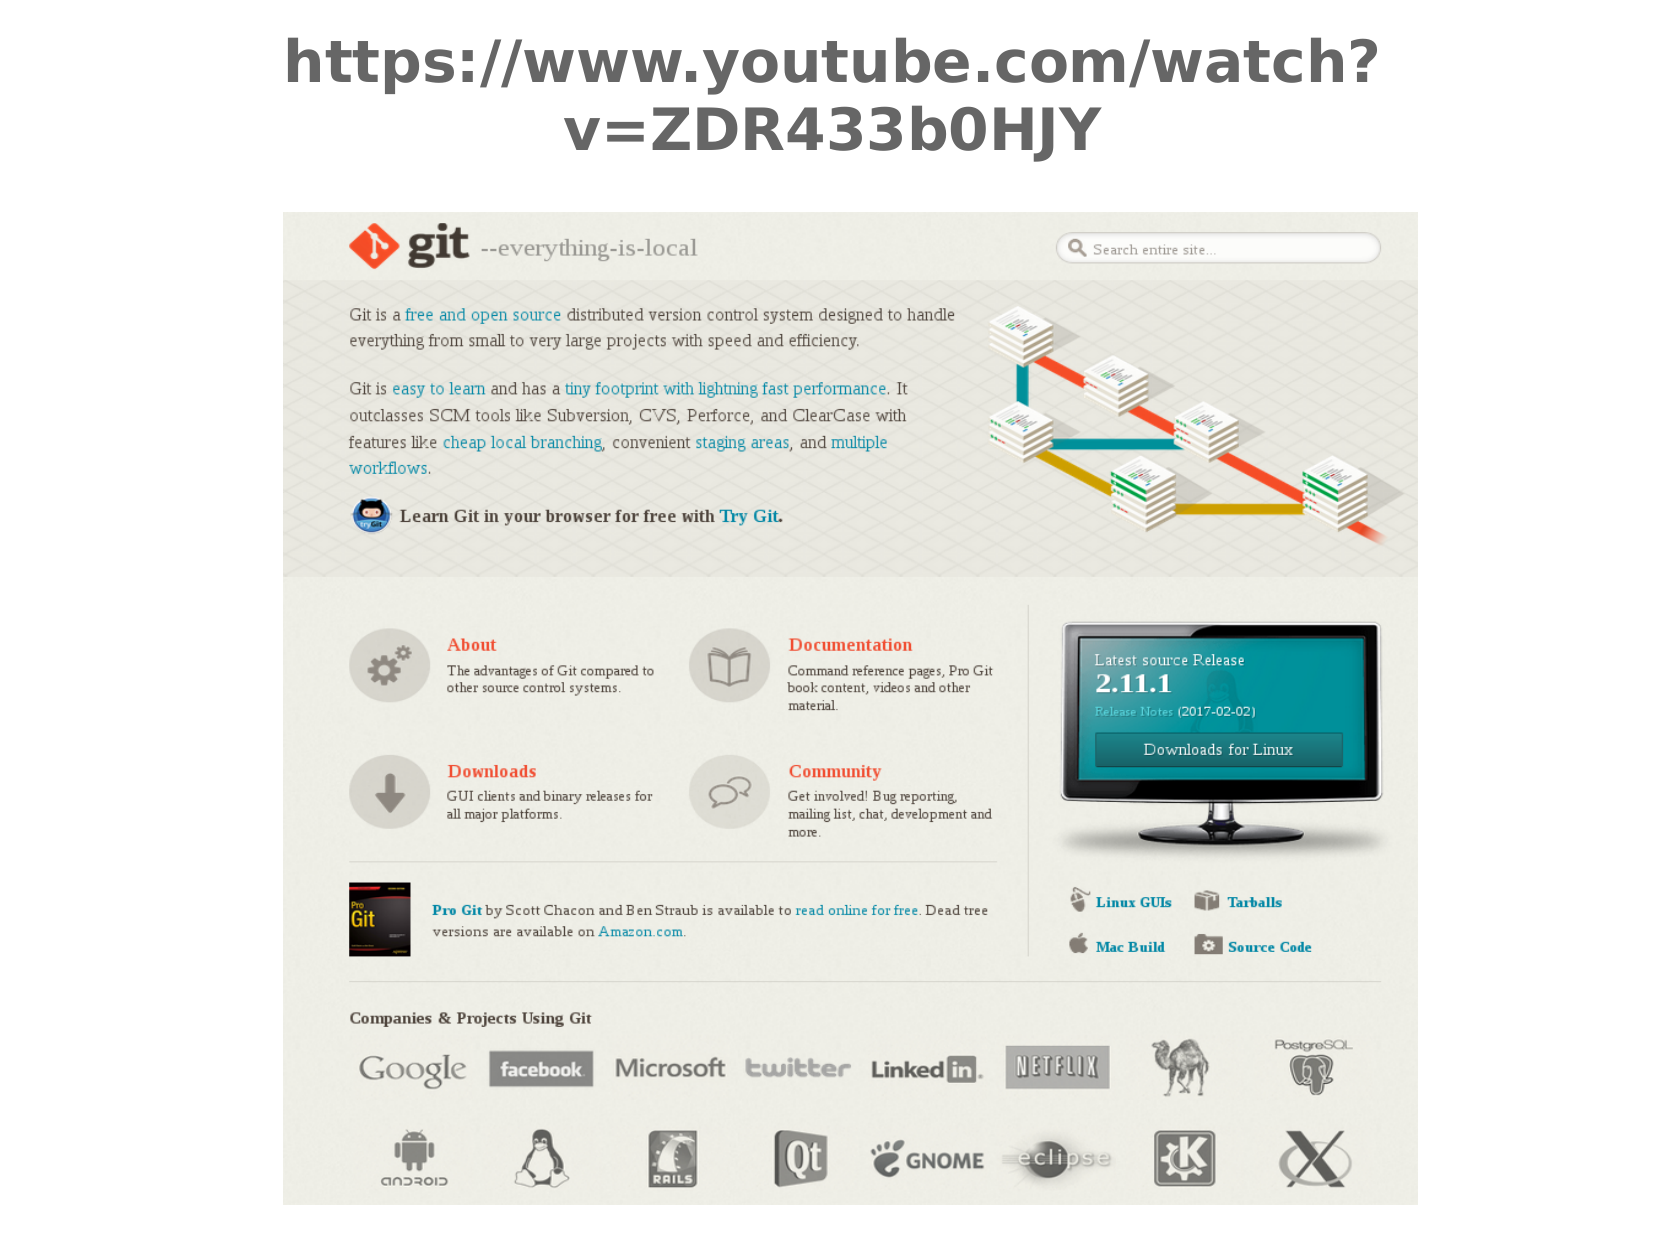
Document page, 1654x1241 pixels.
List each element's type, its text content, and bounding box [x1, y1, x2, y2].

text_box https://www.youtube.com/watch?v=ZDR433b0HJY [23, 21, 1642, 178]
picture [283, 212, 1418, 1205]
